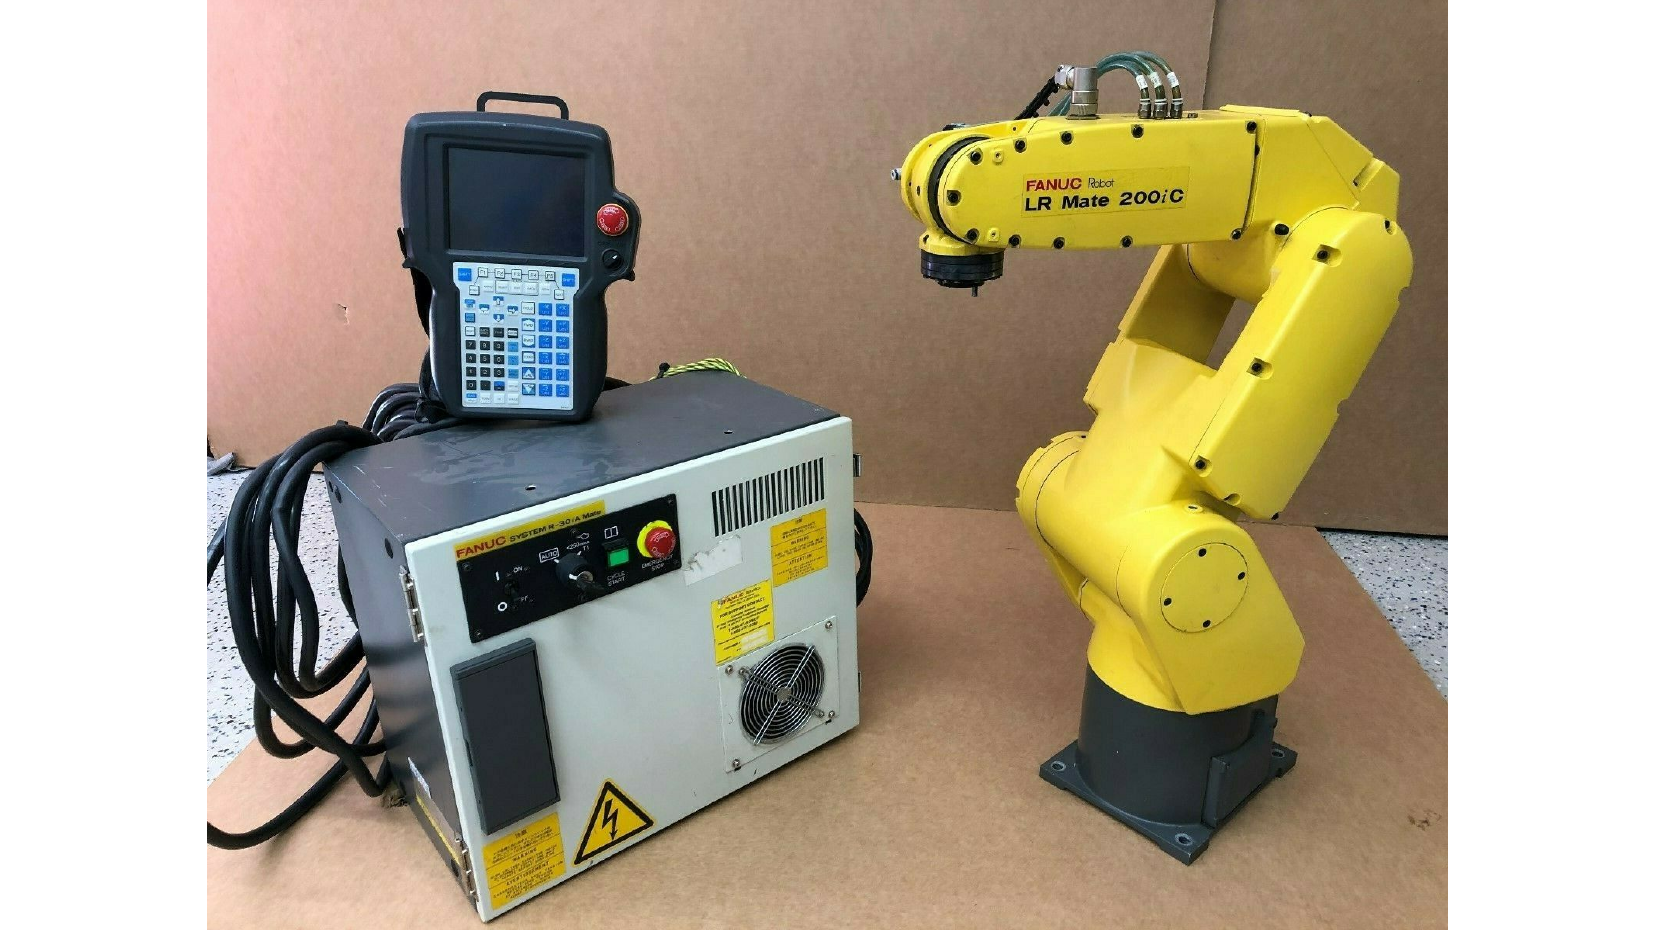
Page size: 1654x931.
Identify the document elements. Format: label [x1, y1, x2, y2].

picture [207, 0, 1448, 930]
